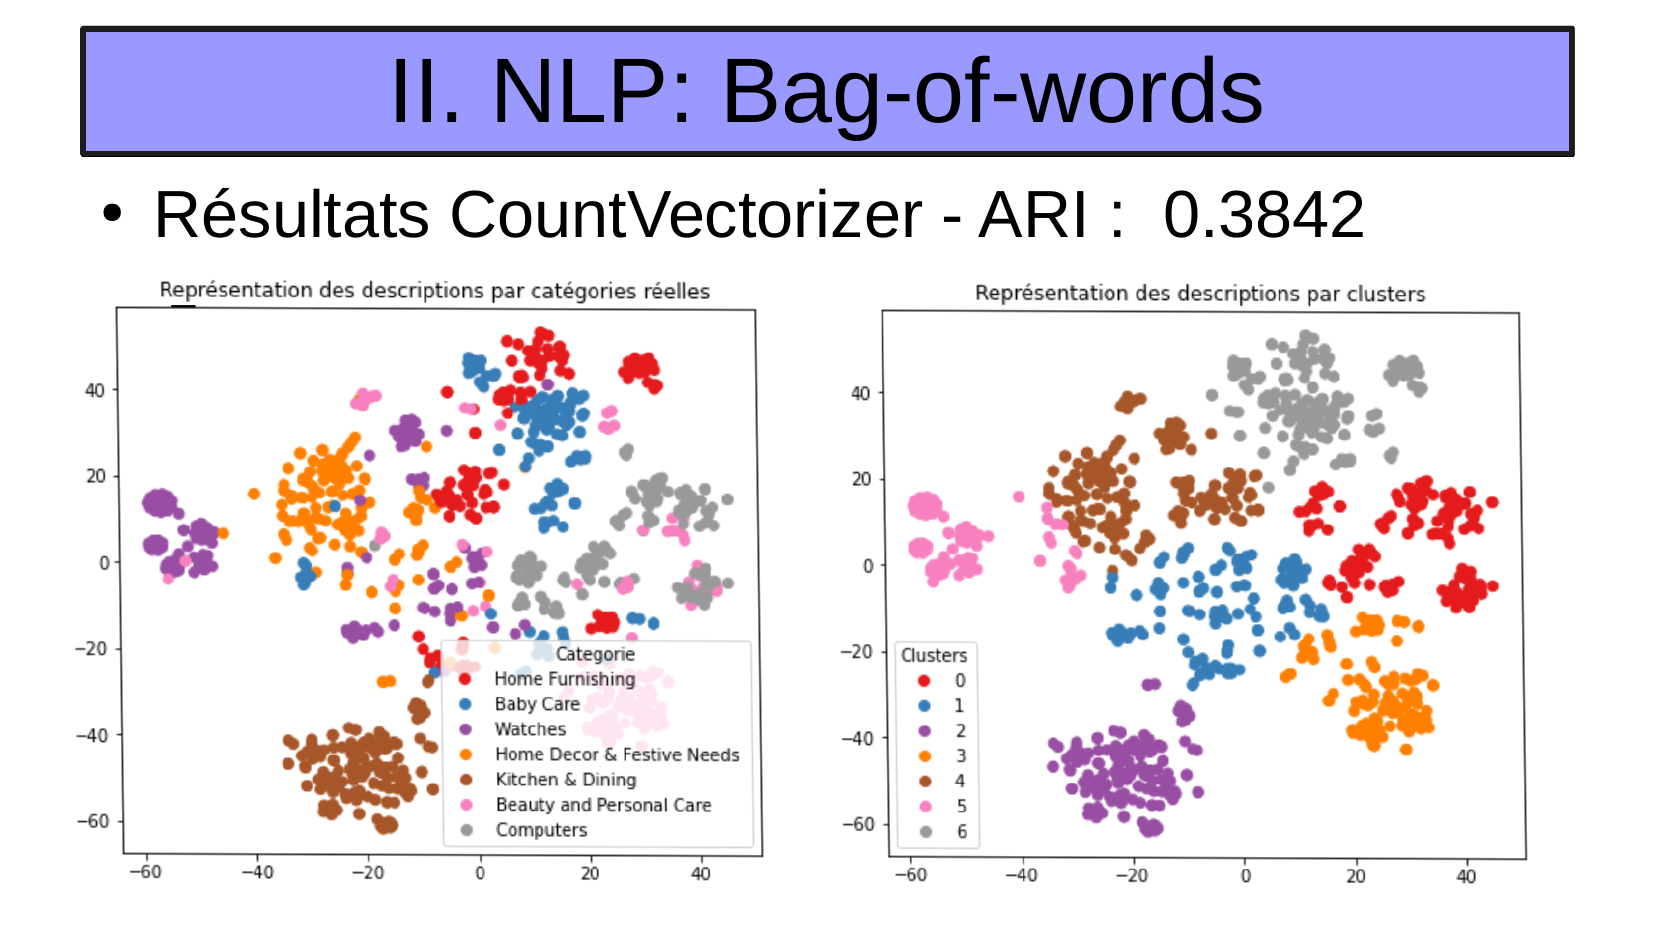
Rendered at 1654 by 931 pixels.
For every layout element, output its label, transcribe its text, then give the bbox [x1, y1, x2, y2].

picture [56, 267, 1536, 898]
list Résultats CountVectorizer - ARI : 0.3842 [82, 177, 1560, 308]
title II. NLP: Bag-of-words [83, 28, 1572, 154]
